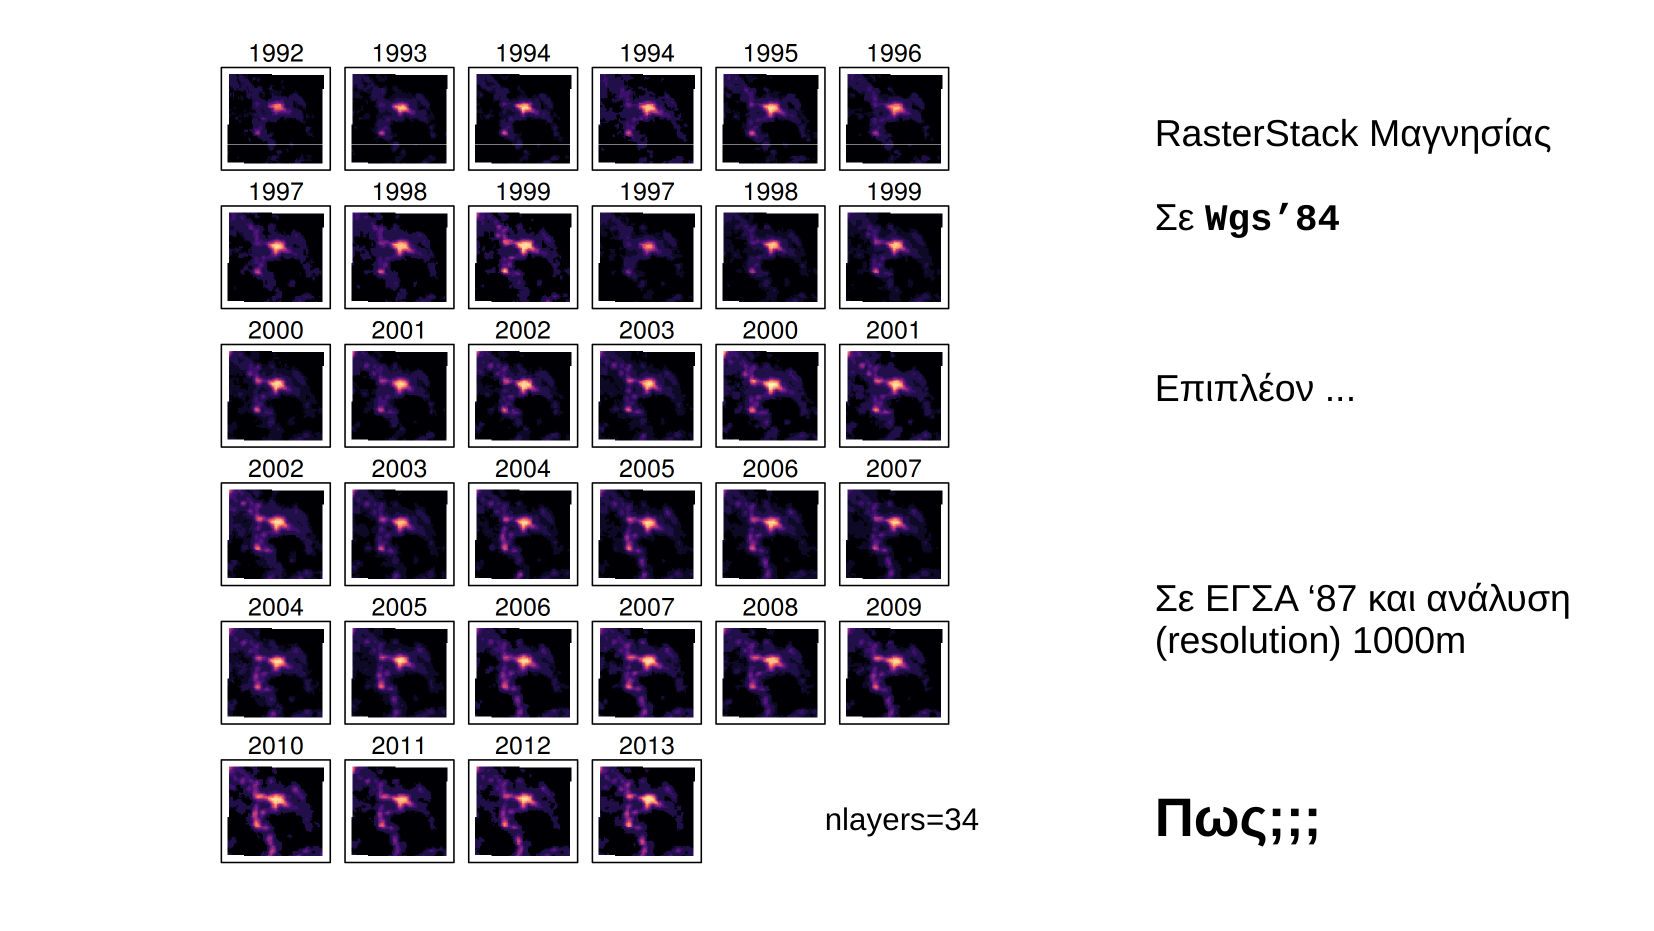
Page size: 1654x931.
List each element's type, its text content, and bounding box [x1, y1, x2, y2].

text_box nlayers=34 [809, 794, 995, 845]
text_box RasterStack Μαγνησίας Σε Wgs’84 Επιπλέον ... Σε ΕΓΣΑ ‘87 και ανάλυση (resolution) 1000m Πως;;; [1140, 105, 1587, 898]
picture [135, 0, 1035, 901]
